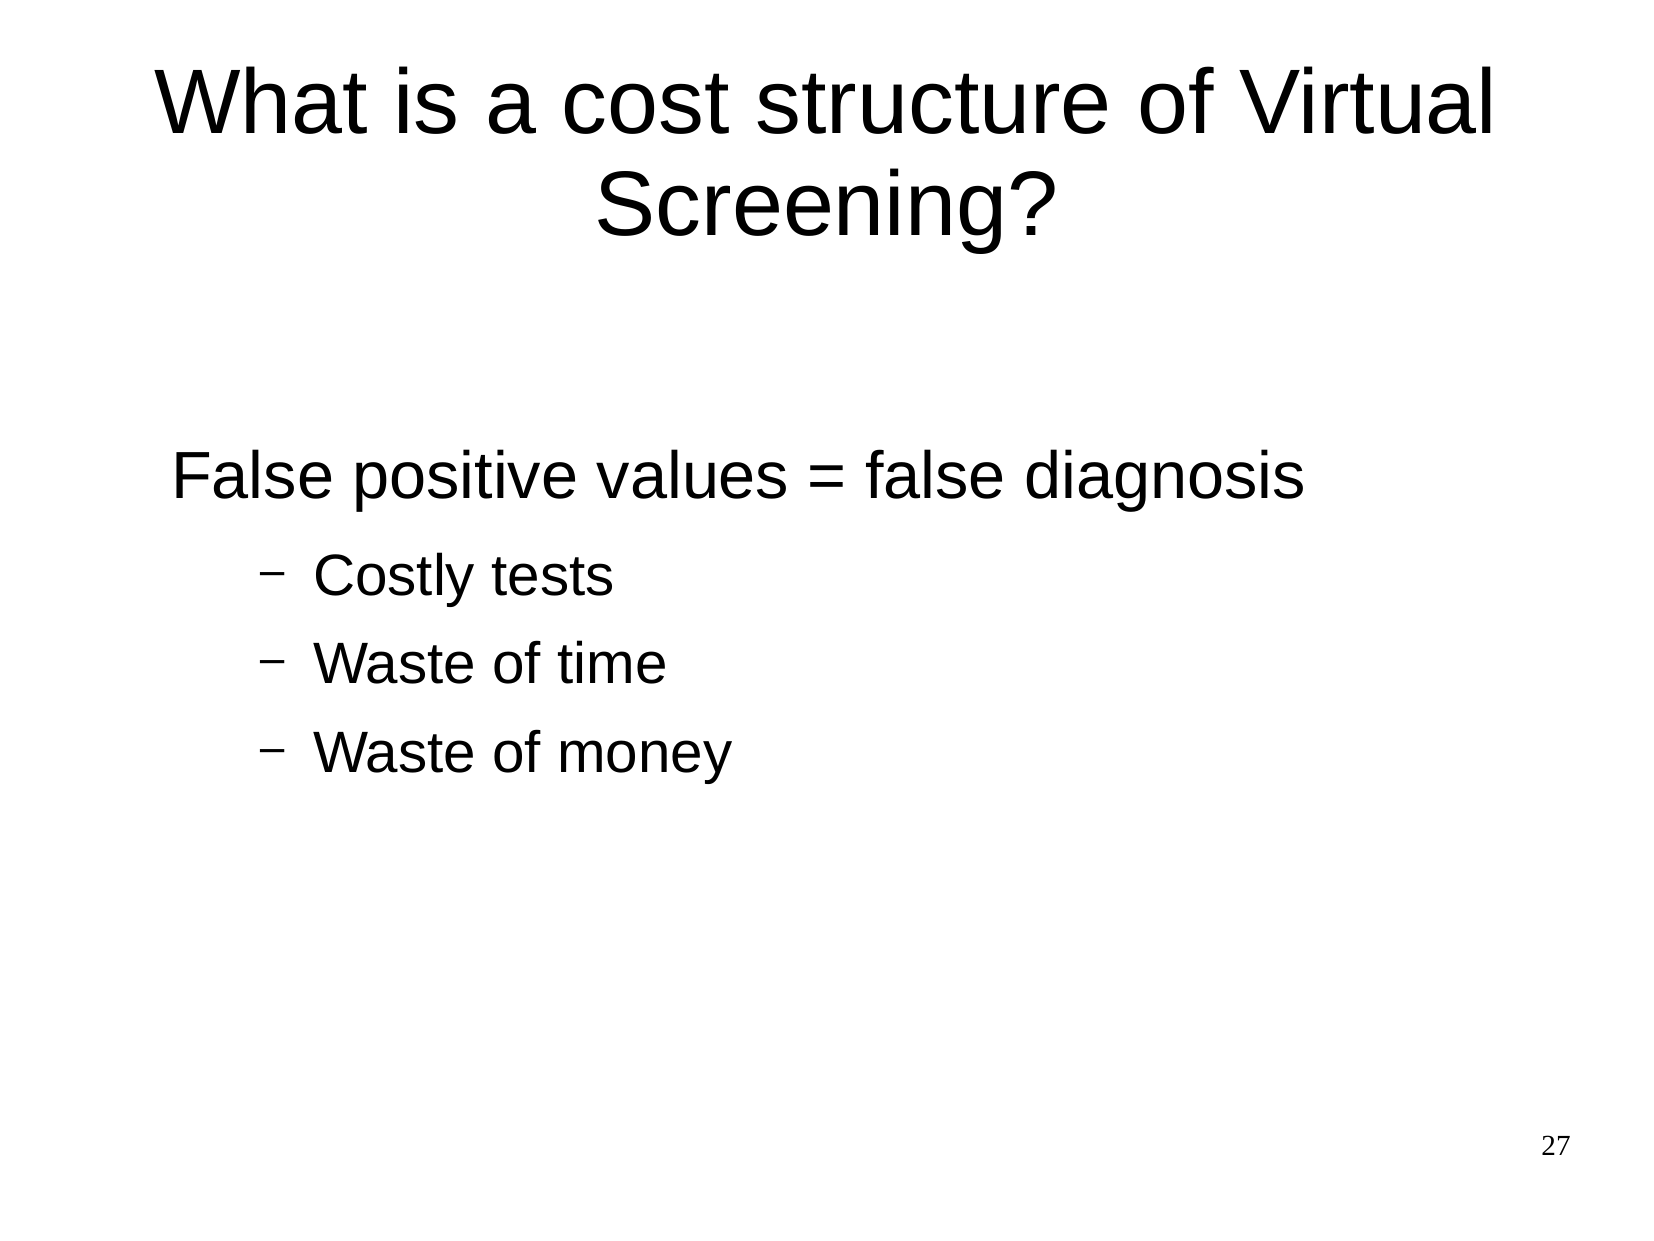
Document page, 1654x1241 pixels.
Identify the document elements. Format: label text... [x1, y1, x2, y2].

title What is a cost structure of Virtual Screening? [82, 49, 1571, 257]
list False positive values = false diagnosis Costly tests Waste of time Waste of money [171, 438, 1654, 1158]
